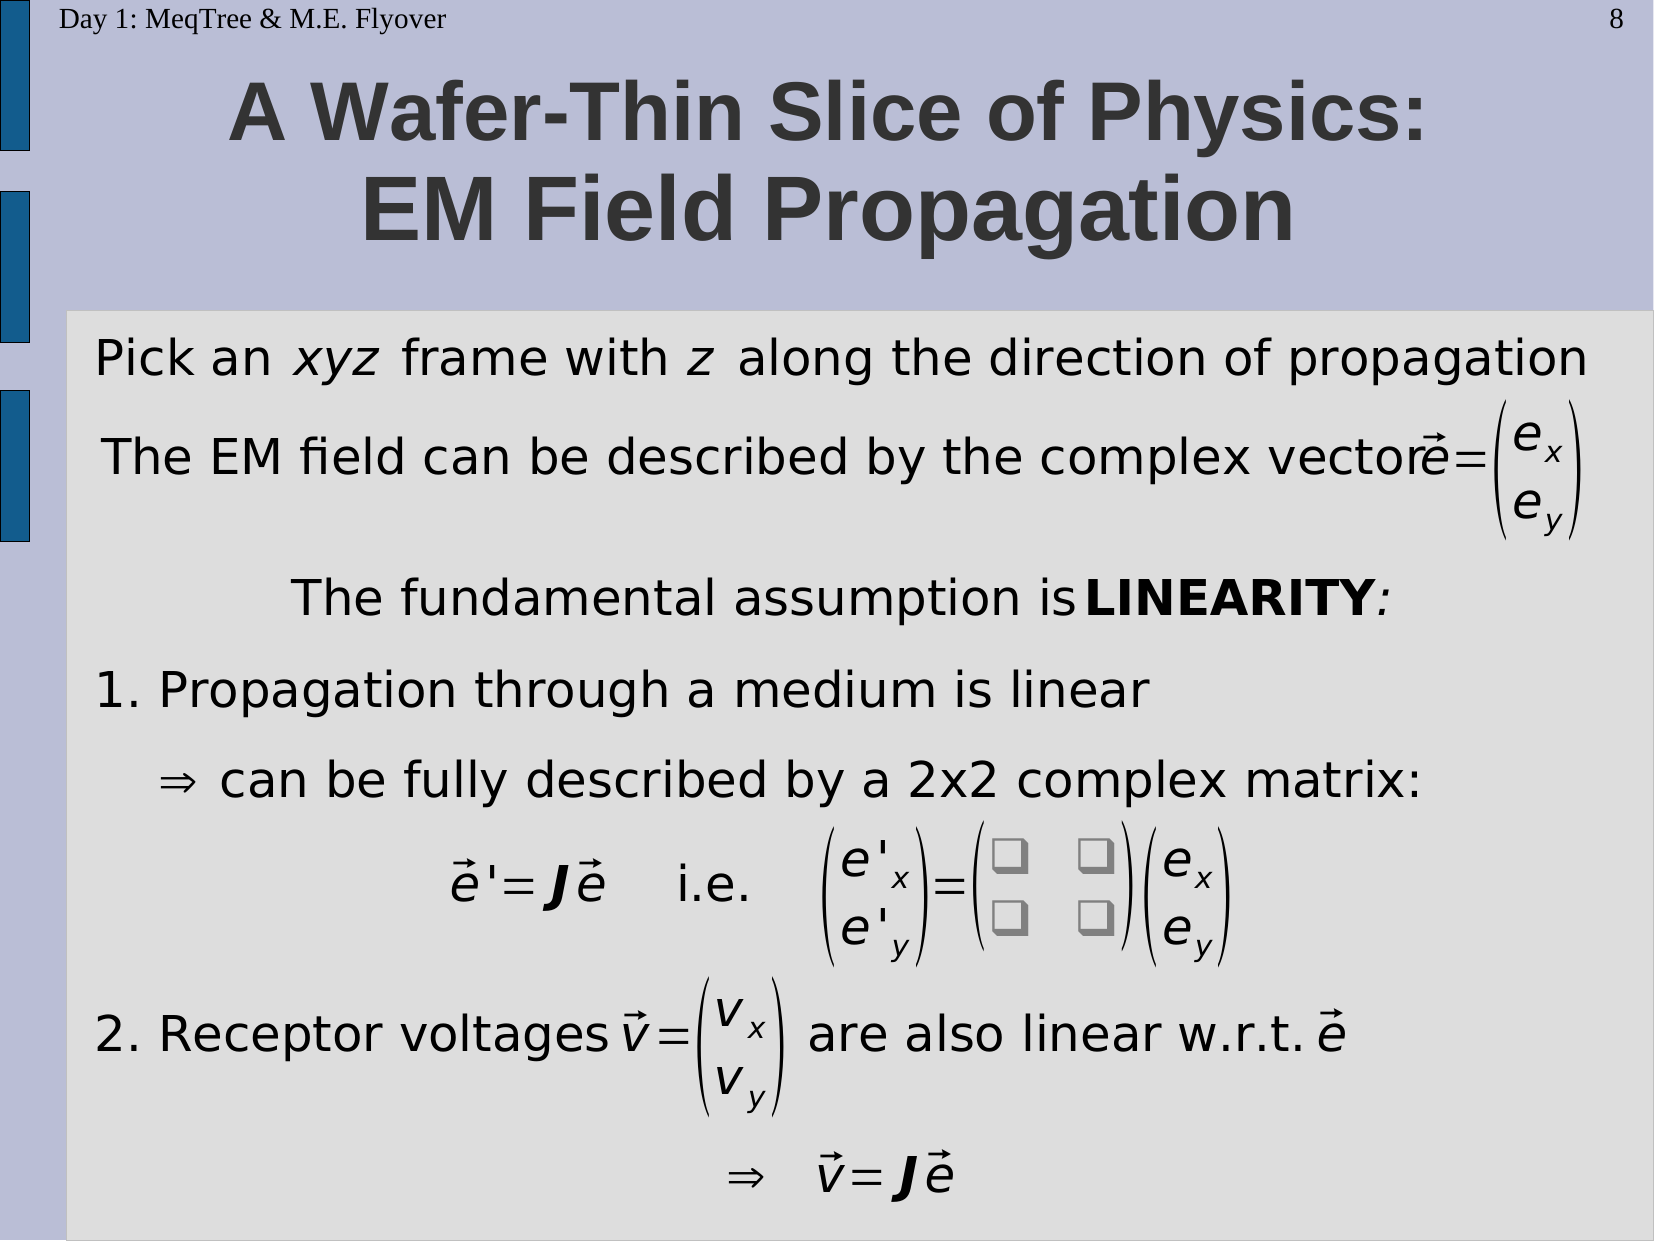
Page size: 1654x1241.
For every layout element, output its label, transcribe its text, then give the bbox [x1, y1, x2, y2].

title A Wafer-Thin Slice of Physics: EM Field Propagation [123, 59, 1536, 267]
chart [88, 307, 1594, 1211]
